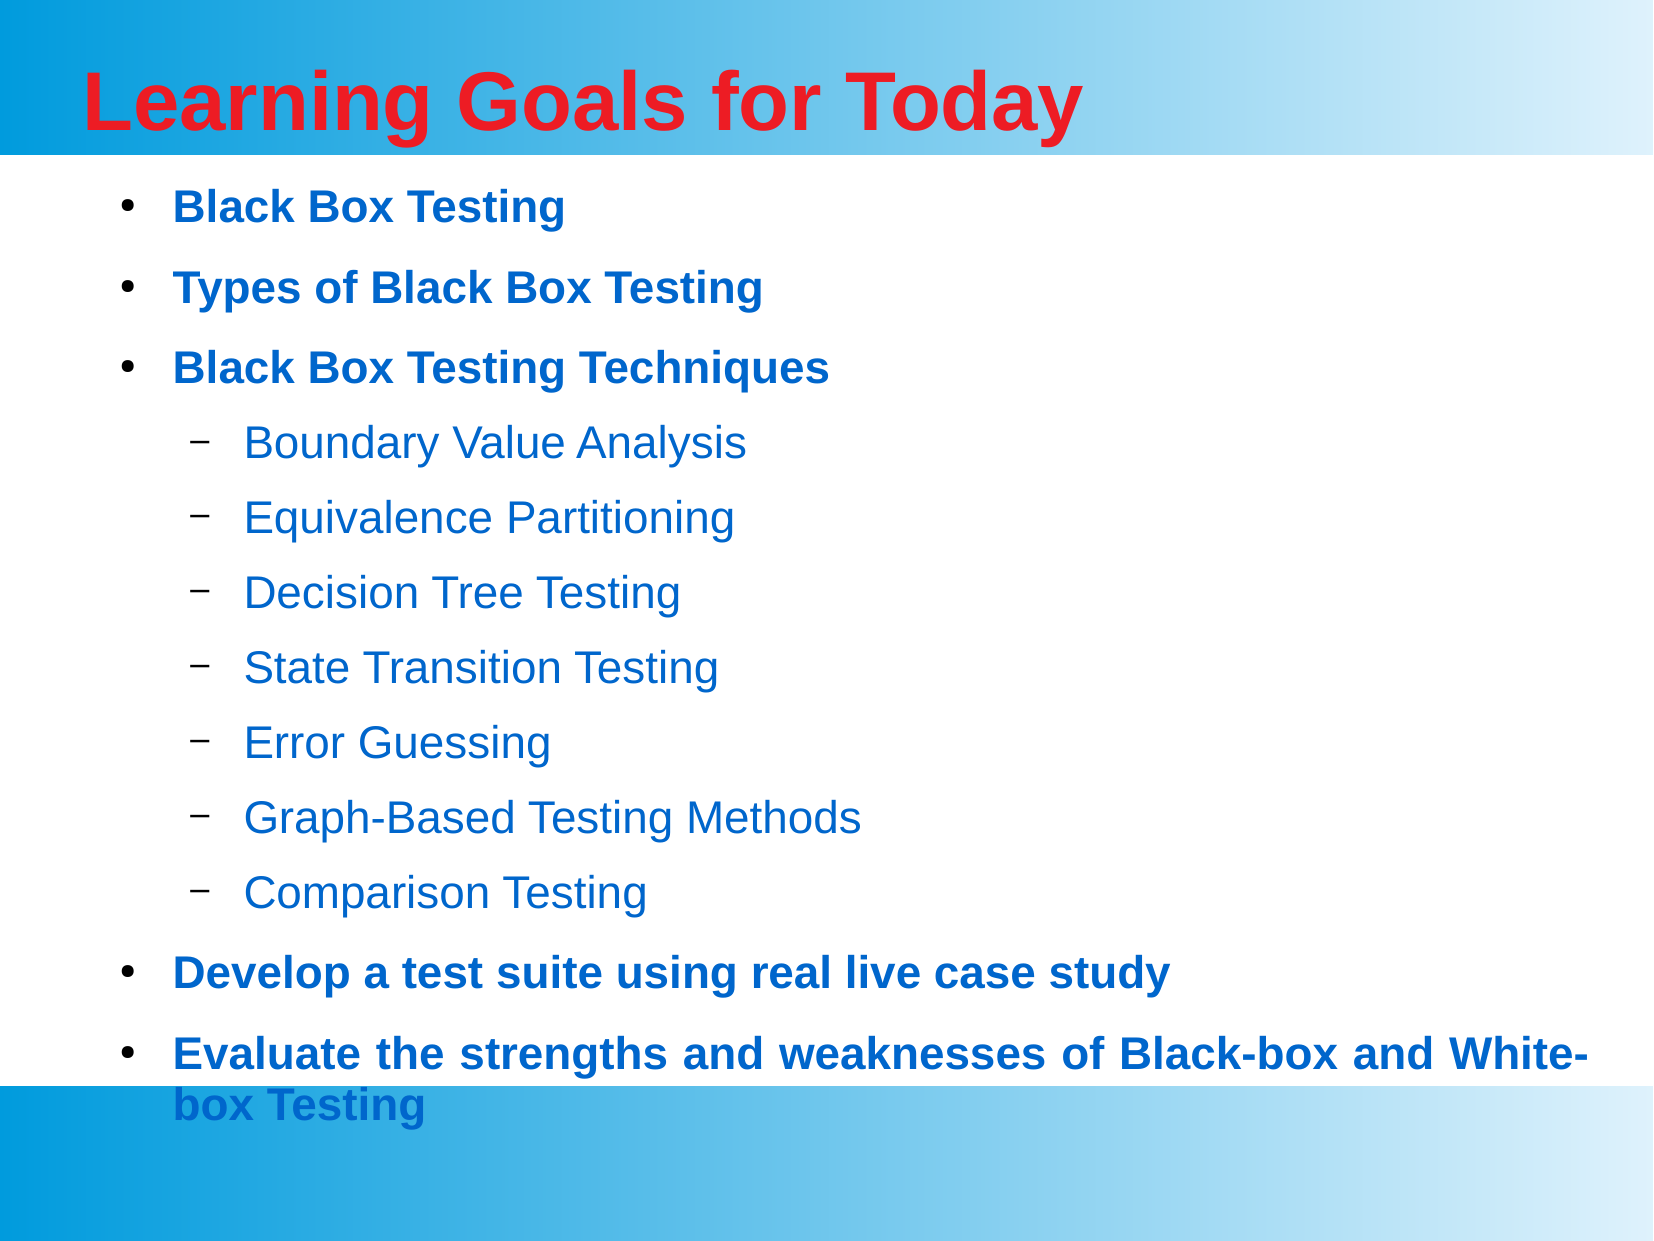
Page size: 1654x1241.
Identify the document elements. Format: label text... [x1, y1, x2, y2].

list Black Box Testing Types of Black Box Testing Black Box Testing Techniques Boundary Value Analysis Equivalence Partitioning Decision Tree Testing State Transition Testing Error Guessing Graph-Based Testing Methods Comparison Testing Develop a test suite using real live case study Evaluate the strengths and weaknesses of Black-box and White-box Testing [101, 180, 1591, 901]
title Learning Goals for Today [82, 49, 1571, 155]
